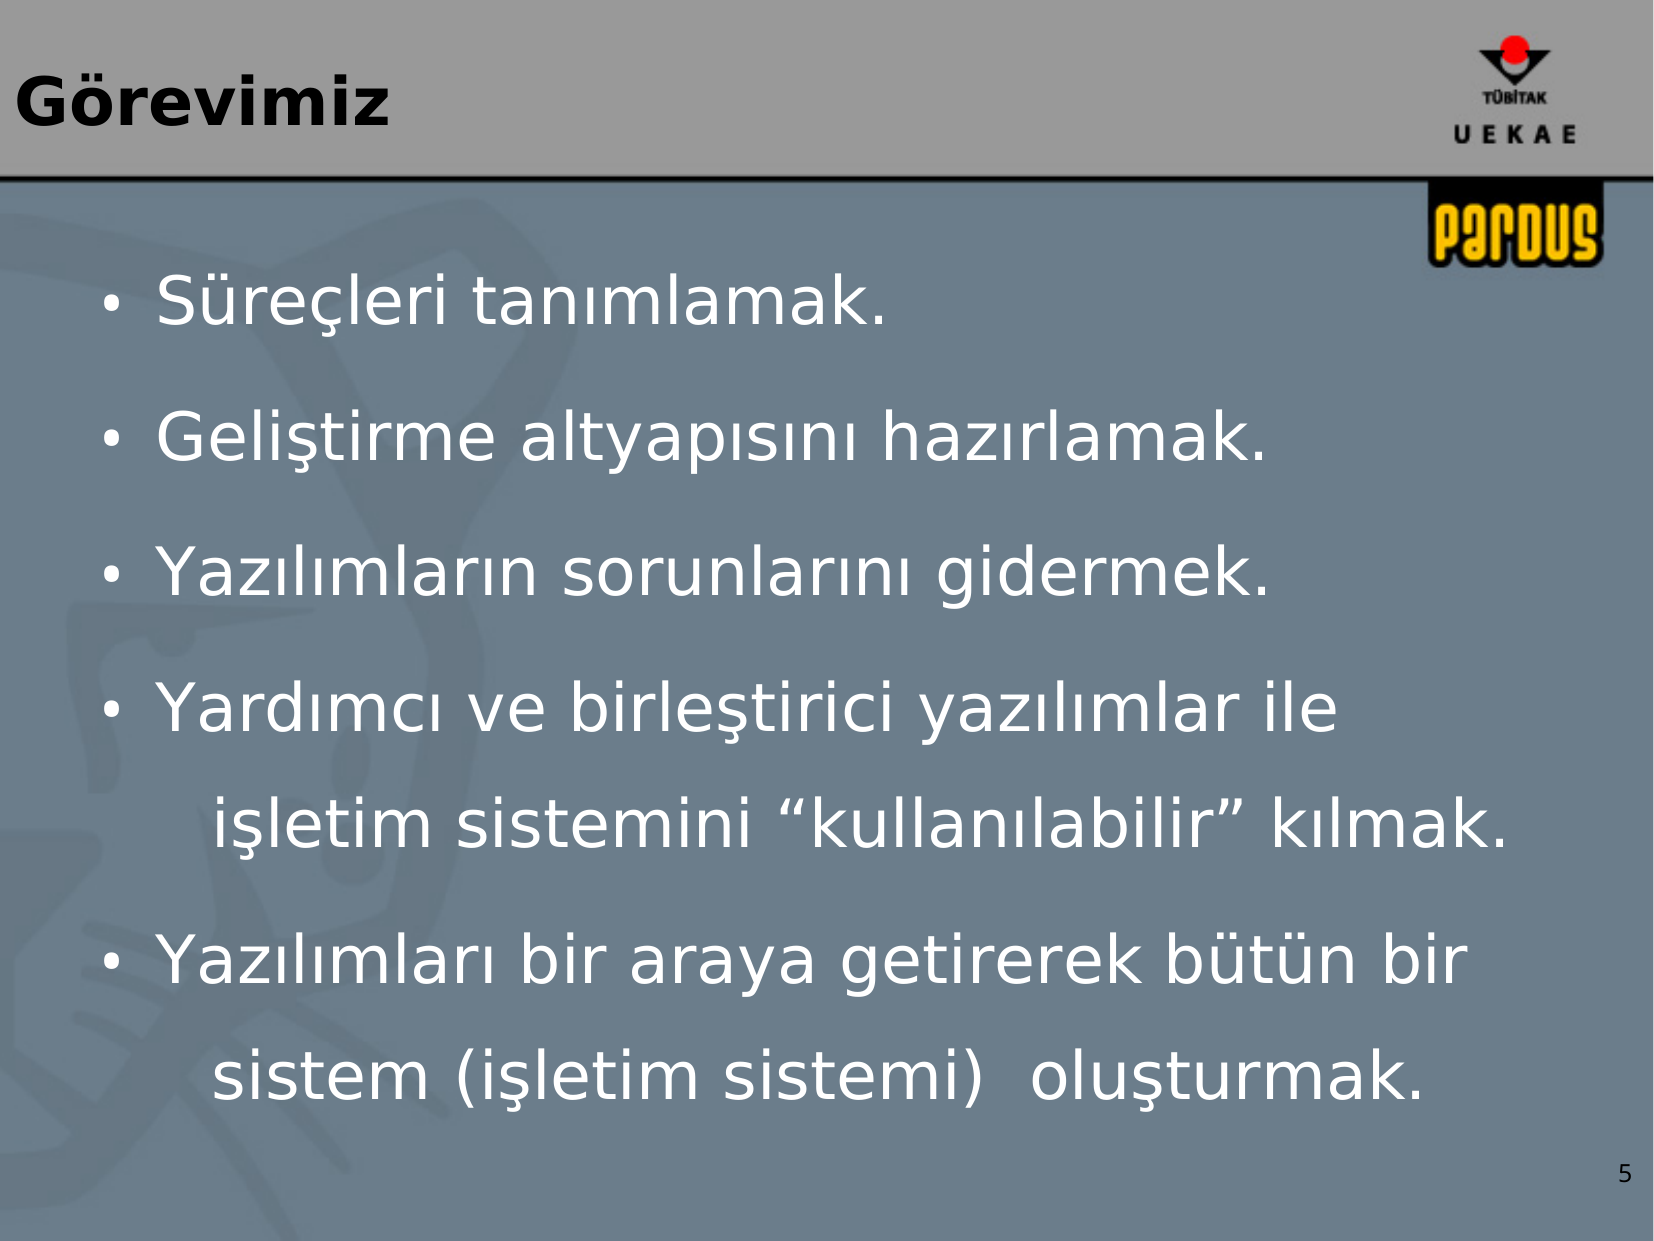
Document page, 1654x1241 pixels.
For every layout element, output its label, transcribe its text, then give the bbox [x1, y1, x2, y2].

title Görevimiz [0, 43, 1413, 158]
picture [0, 0, 1654, 1241]
list Süreçleri tanımlamak. Geliştirme altyapısını hazırlamak. Yazılımların sorunlarını gidermek. Yardımcı ve birleştirici yazılımlar ile işletim sistemini “kullanılabilir” kılmak. Yazılımları bir araya getirerek bütün bir sistem (işletim sistemi) oluşturmak. [84, 216, 1595, 1085]
